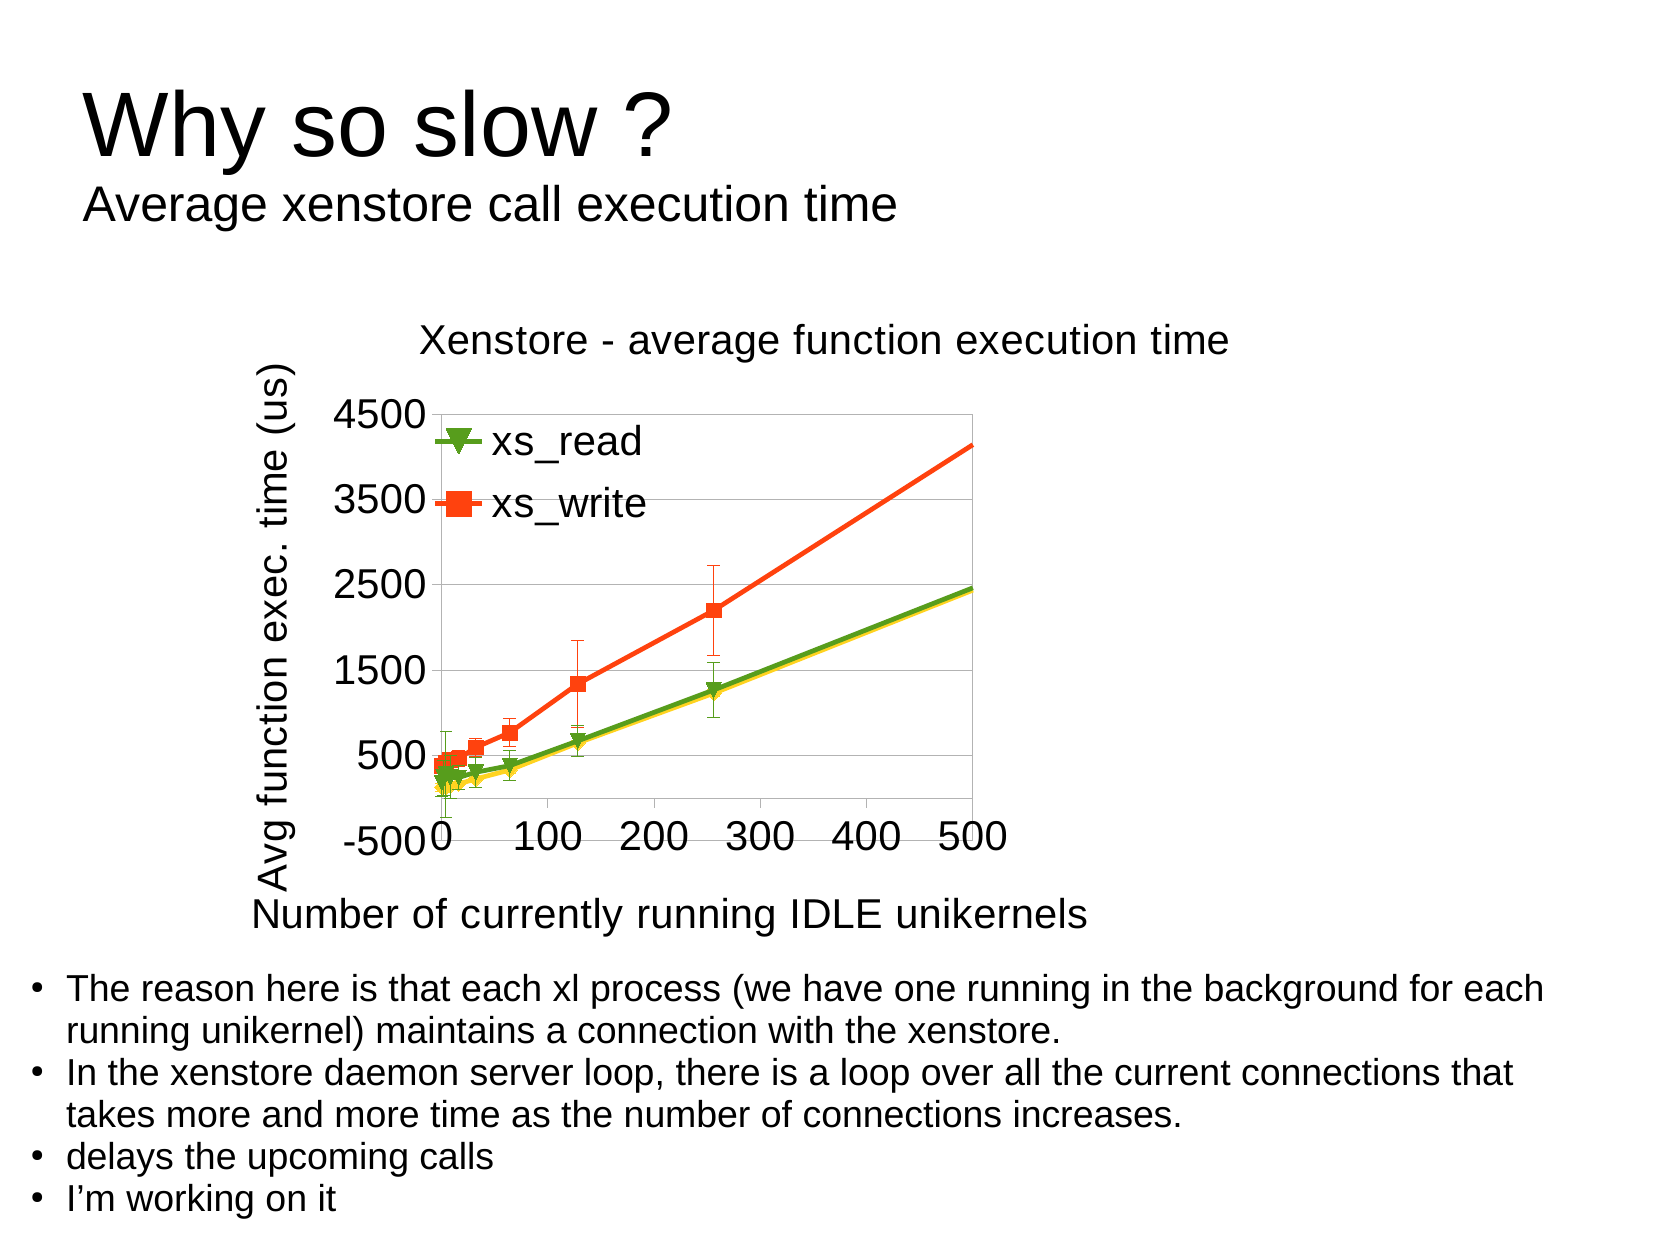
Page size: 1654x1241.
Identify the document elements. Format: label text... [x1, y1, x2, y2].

text_box The reason here is that each xl process (we have one running in the background for each running unikernel) maintains a connection with the xenstore. In the xenstore daemon server loop, there is a loop over all the current connections that takes more and more time as the number of connections increases. delays the upcoming calls I’m working on it [15, 960, 1561, 1227]
title Why so slow ? Average xenstore call execution time [82, 49, 1571, 257]
chart [210, 283, 1441, 960]
